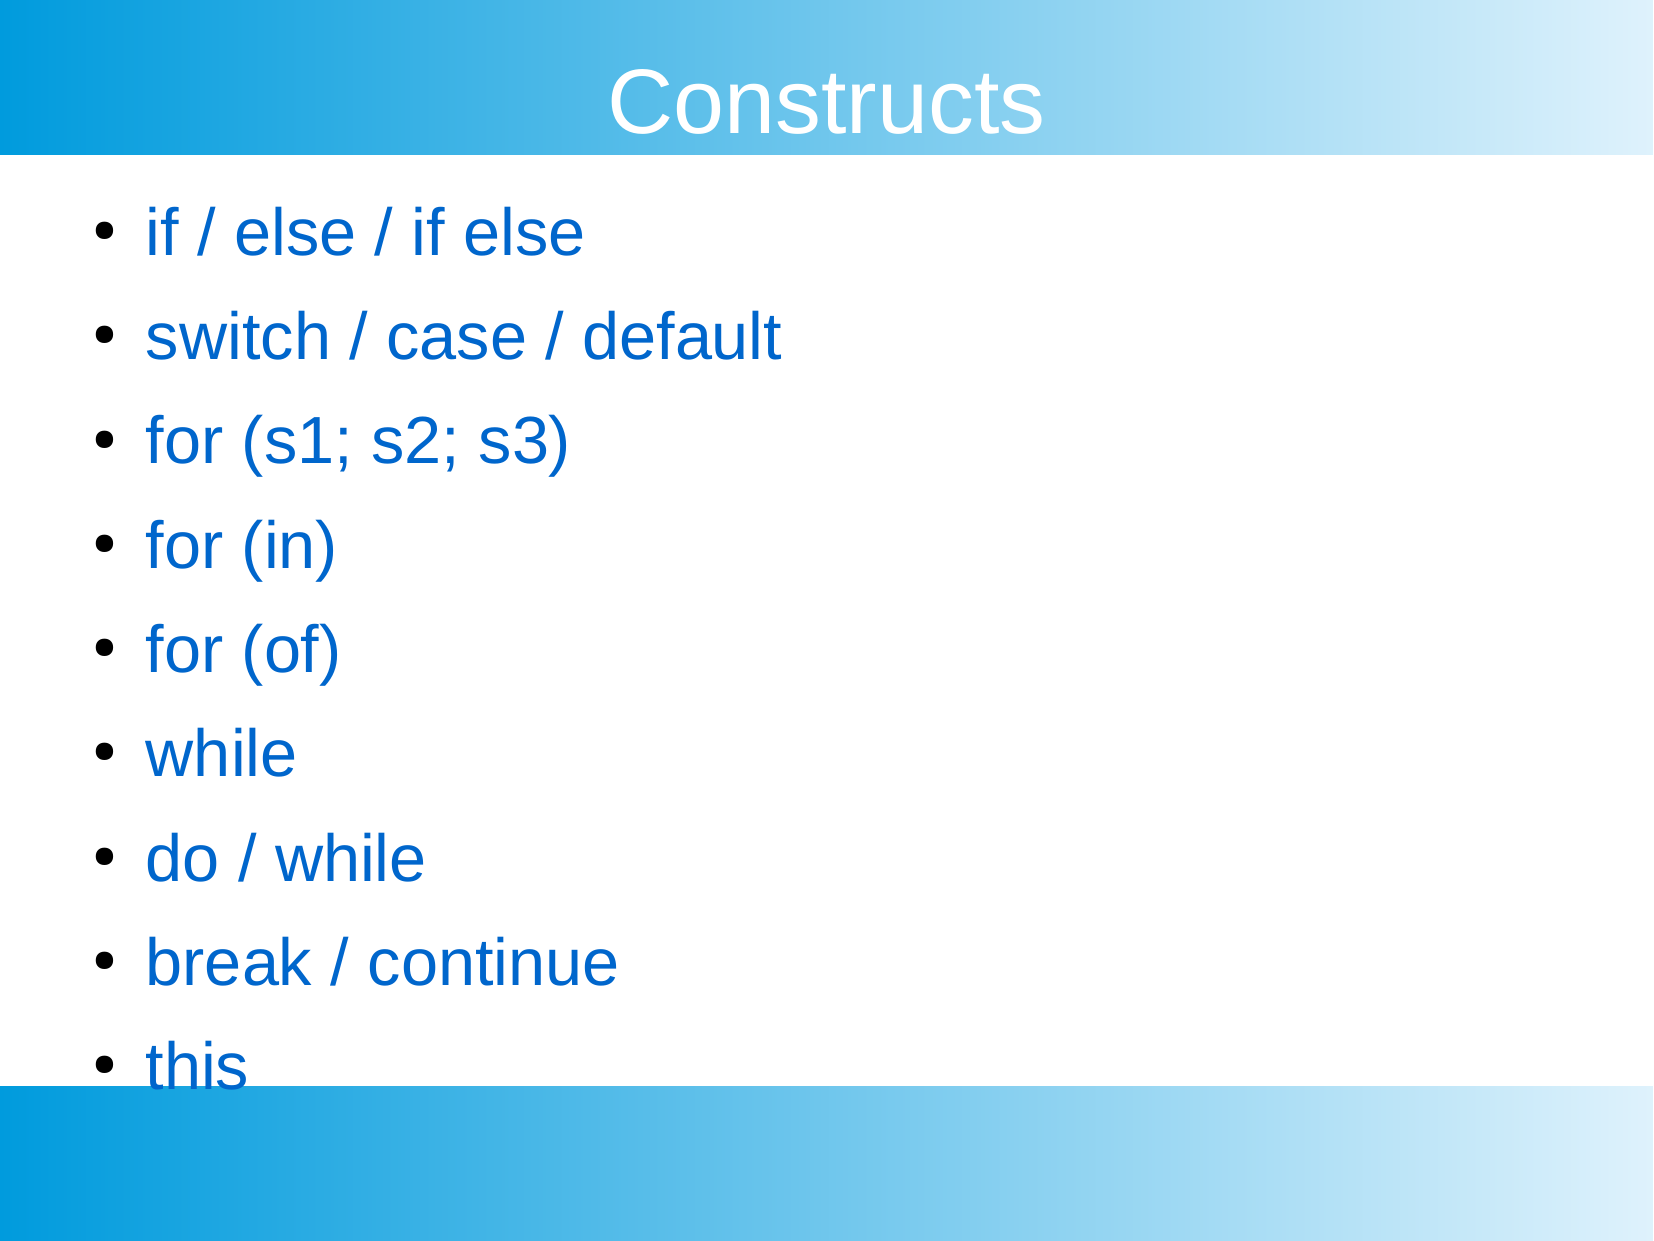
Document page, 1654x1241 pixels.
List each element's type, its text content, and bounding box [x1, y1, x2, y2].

list if / else / if else switch / case / default for (s1; s2; s3) for (in) for (of) while do / while break / continue this [75, 195, 1564, 915]
title Constructs [82, 49, 1571, 155]
